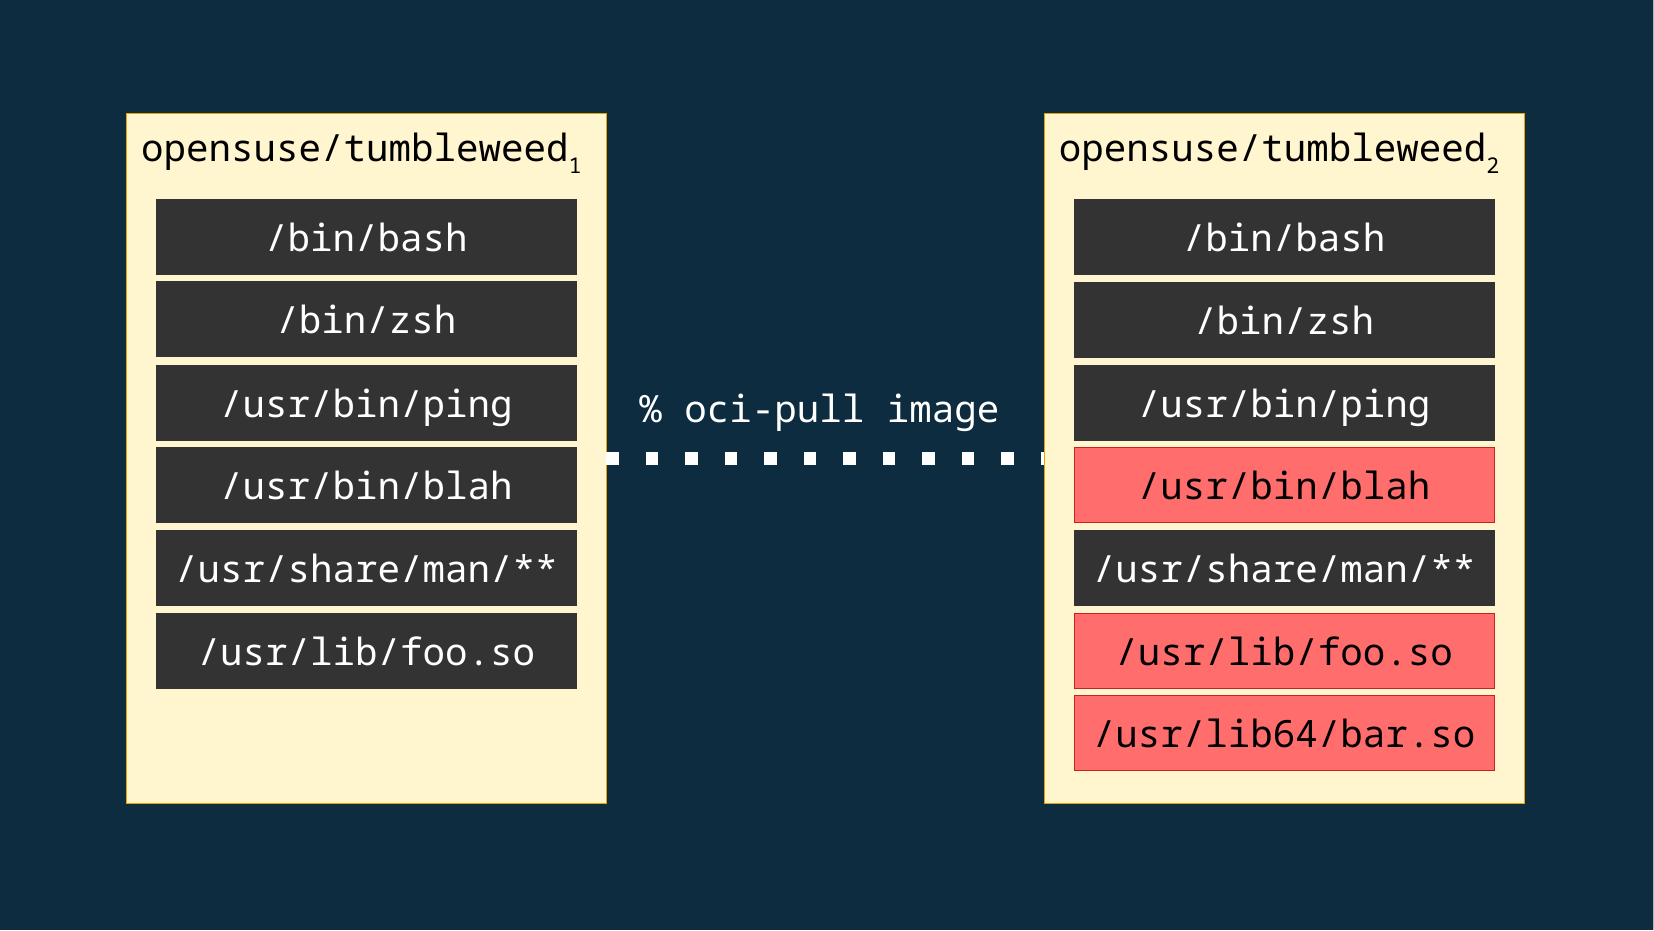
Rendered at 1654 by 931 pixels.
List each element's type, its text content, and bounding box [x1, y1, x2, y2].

text_box /bin/bash [156, 199, 577, 275]
text_box /bin/bash [1074, 199, 1495, 275]
text_box /usr/bin/ping [156, 365, 577, 441]
text_box /bin/zsh [156, 281, 577, 357]
text_box /usr/bin/blah [156, 447, 577, 523]
text_box /usr/lib/foo.so [156, 613, 577, 689]
text_box opensuse/tumbleweed1 [126, 113, 607, 804]
text_box /usr/lib64/bar.so [1074, 695, 1495, 771]
text_box /usr/share/man/** [156, 530, 577, 606]
text_box /usr/bin/blah [1074, 447, 1495, 523]
text_box opensuse/tumbleweed2 [1044, 113, 1525, 804]
text_box /usr/lib/foo.so [1074, 613, 1495, 689]
text_box /usr/bin/ping [1074, 365, 1495, 441]
text_box /usr/share/man/** [1074, 530, 1495, 606]
text_box % oci-pull image [624, 375, 1015, 438]
text_box /bin/zsh [1074, 282, 1495, 358]
